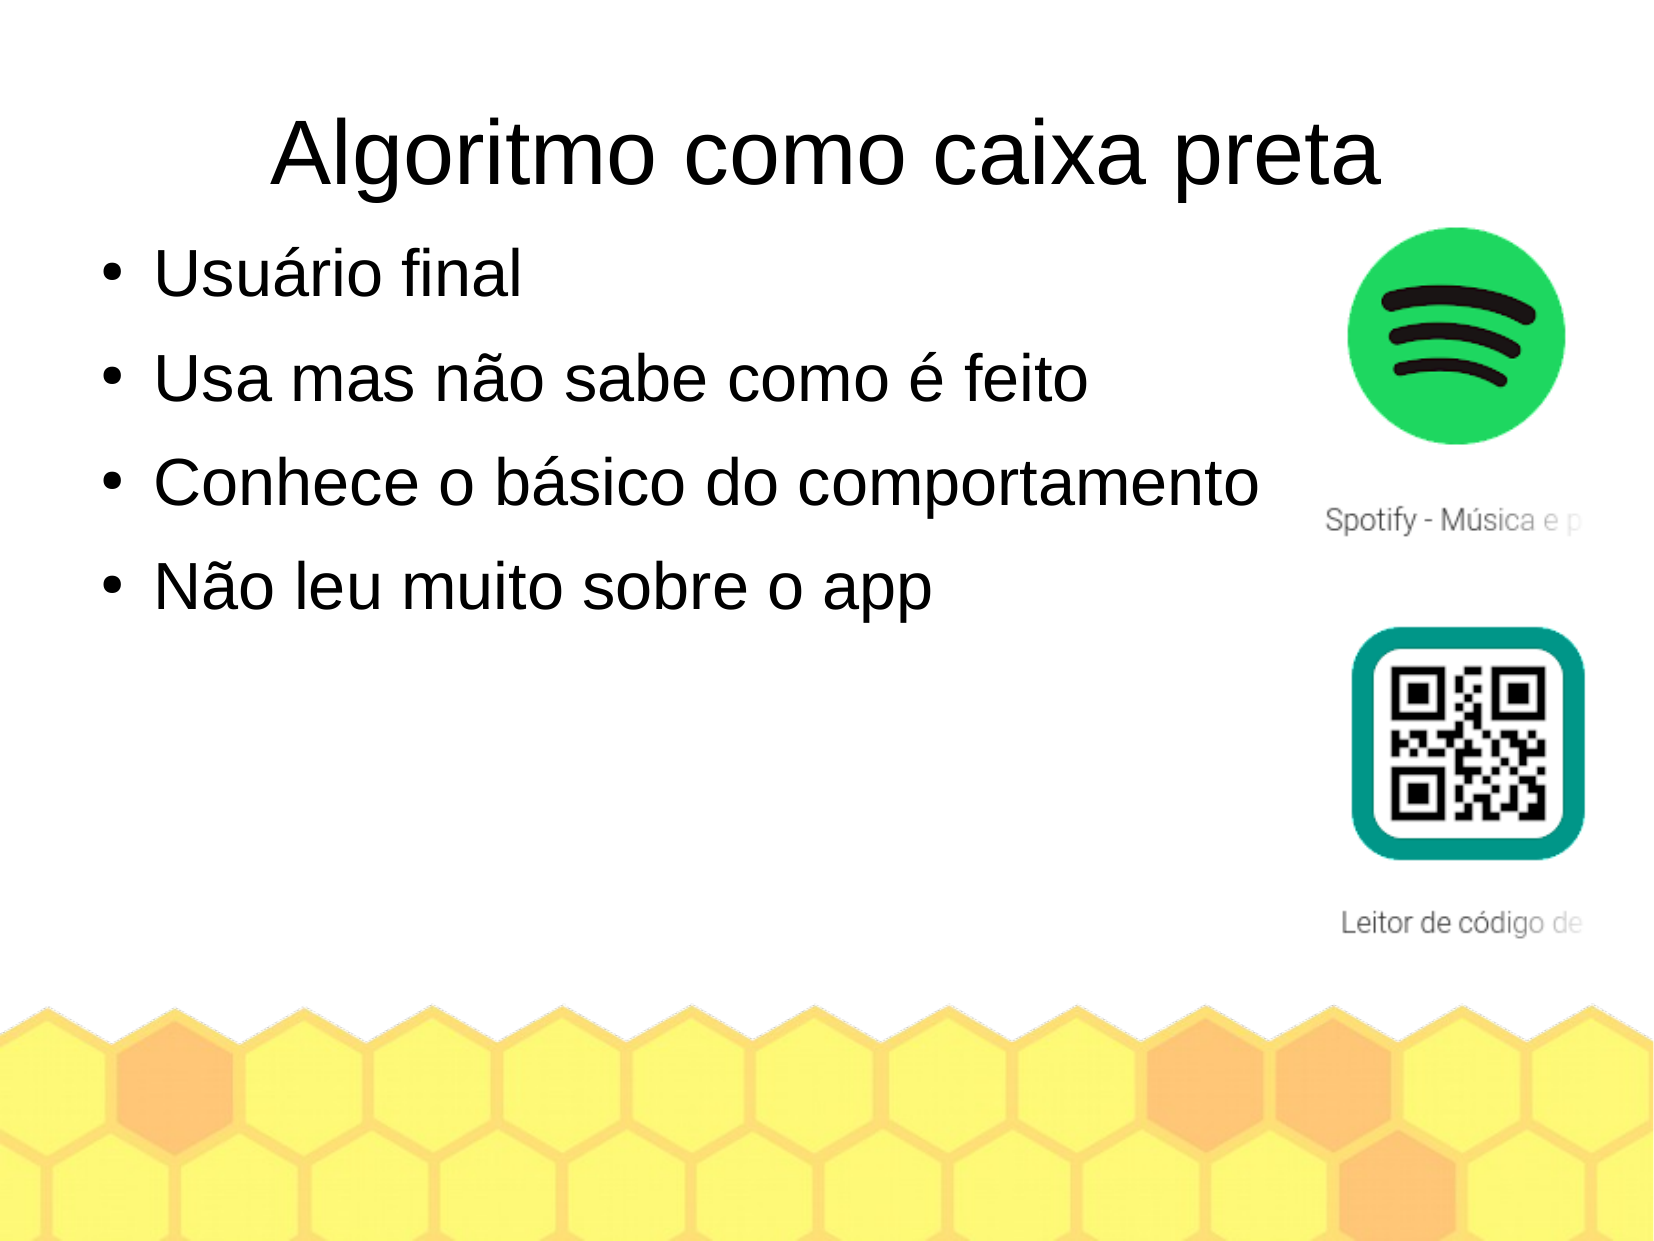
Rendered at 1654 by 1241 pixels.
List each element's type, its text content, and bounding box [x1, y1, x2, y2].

picture [1382, 602, 1607, 946]
picture [0, 1001, 1654, 1241]
picture [1322, 200, 1590, 544]
title Algoritmo como caixa preta [82, 49, 1571, 236]
list Usuário final Usa mas não sabe como é feito Conhece o básico do comportamento Não leu muito sobre o app [82, 236, 1382, 1009]
